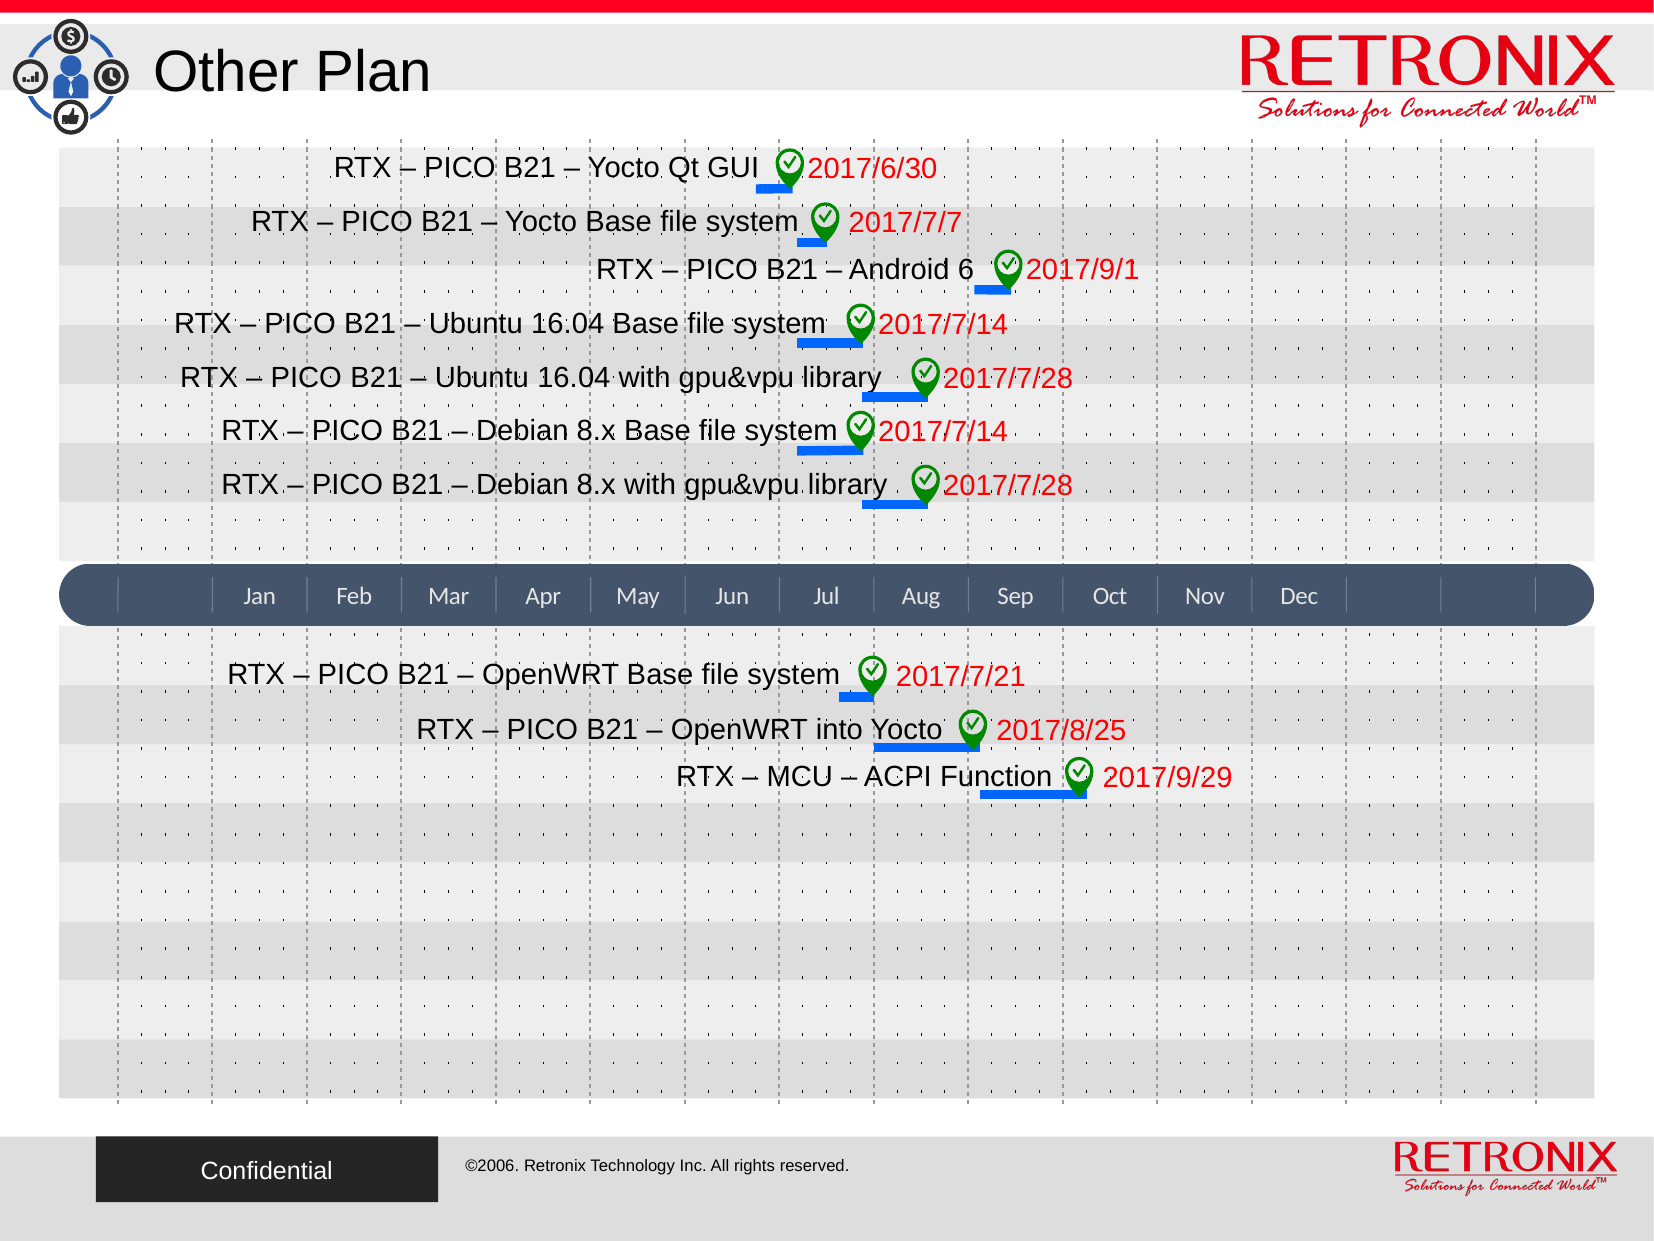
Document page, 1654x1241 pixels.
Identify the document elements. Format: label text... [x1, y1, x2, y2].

text_box RTX – PICO B21 – Yocto Base file system [236, 195, 829, 243]
picture [993, 249, 1024, 291]
text_box 2017/9/29 [1087, 753, 1248, 802]
picture [774, 148, 805, 190]
text_box 2017/7/28 [928, 461, 1089, 509]
text_box RTX – PICO B21 – Ubuntu 16.04 with gpu&vpu library [165, 350, 924, 398]
picture [845, 303, 876, 345]
text_box 2017/7/14 [863, 300, 1024, 348]
text_box RTX – PICO B21 – Yocto Qt GUI [318, 141, 788, 189]
text_box RTX – PICO B21 – OpenWRT into Yocto [401, 702, 975, 750]
text_box 2017/7/7 [833, 198, 978, 247]
text_box 2017/7/14 [863, 407, 1024, 455]
text_box 2017/8/25 [981, 706, 1142, 754]
text_box 2017/9/1 [1011, 246, 1155, 294]
text_box 2017/7/21 [881, 652, 1042, 700]
picture [910, 357, 941, 399]
text_box RTX – PICO B21 – OpenWRT Base file system [212, 648, 876, 696]
picture [1391, 1139, 1621, 1198]
picture [845, 410, 876, 452]
picture [957, 709, 988, 749]
title Other Plan [153, 23, 1205, 119]
picture [810, 202, 841, 244]
picture [1064, 756, 1095, 798]
text_box RTX – PICO B21 – Debian 8.x with gpu&vpu library [206, 457, 929, 505]
text_box RTX – PICO B21 – Android 6 [581, 242, 1006, 290]
text_box 2017/6/30 [792, 144, 953, 193]
text_box 2017/7/28 [928, 354, 1089, 402]
text_box RTX – PICO B21 – Ubuntu 16.04 Base file system [159, 296, 859, 344]
picture [857, 655, 888, 697]
picture [910, 464, 941, 506]
text_box RTX – MCU – ACPI Function [661, 749, 1075, 798]
text_box RTX – PICO B21 – Debian 8.x Base file system [206, 403, 863, 451]
picture [1235, 31, 1621, 130]
